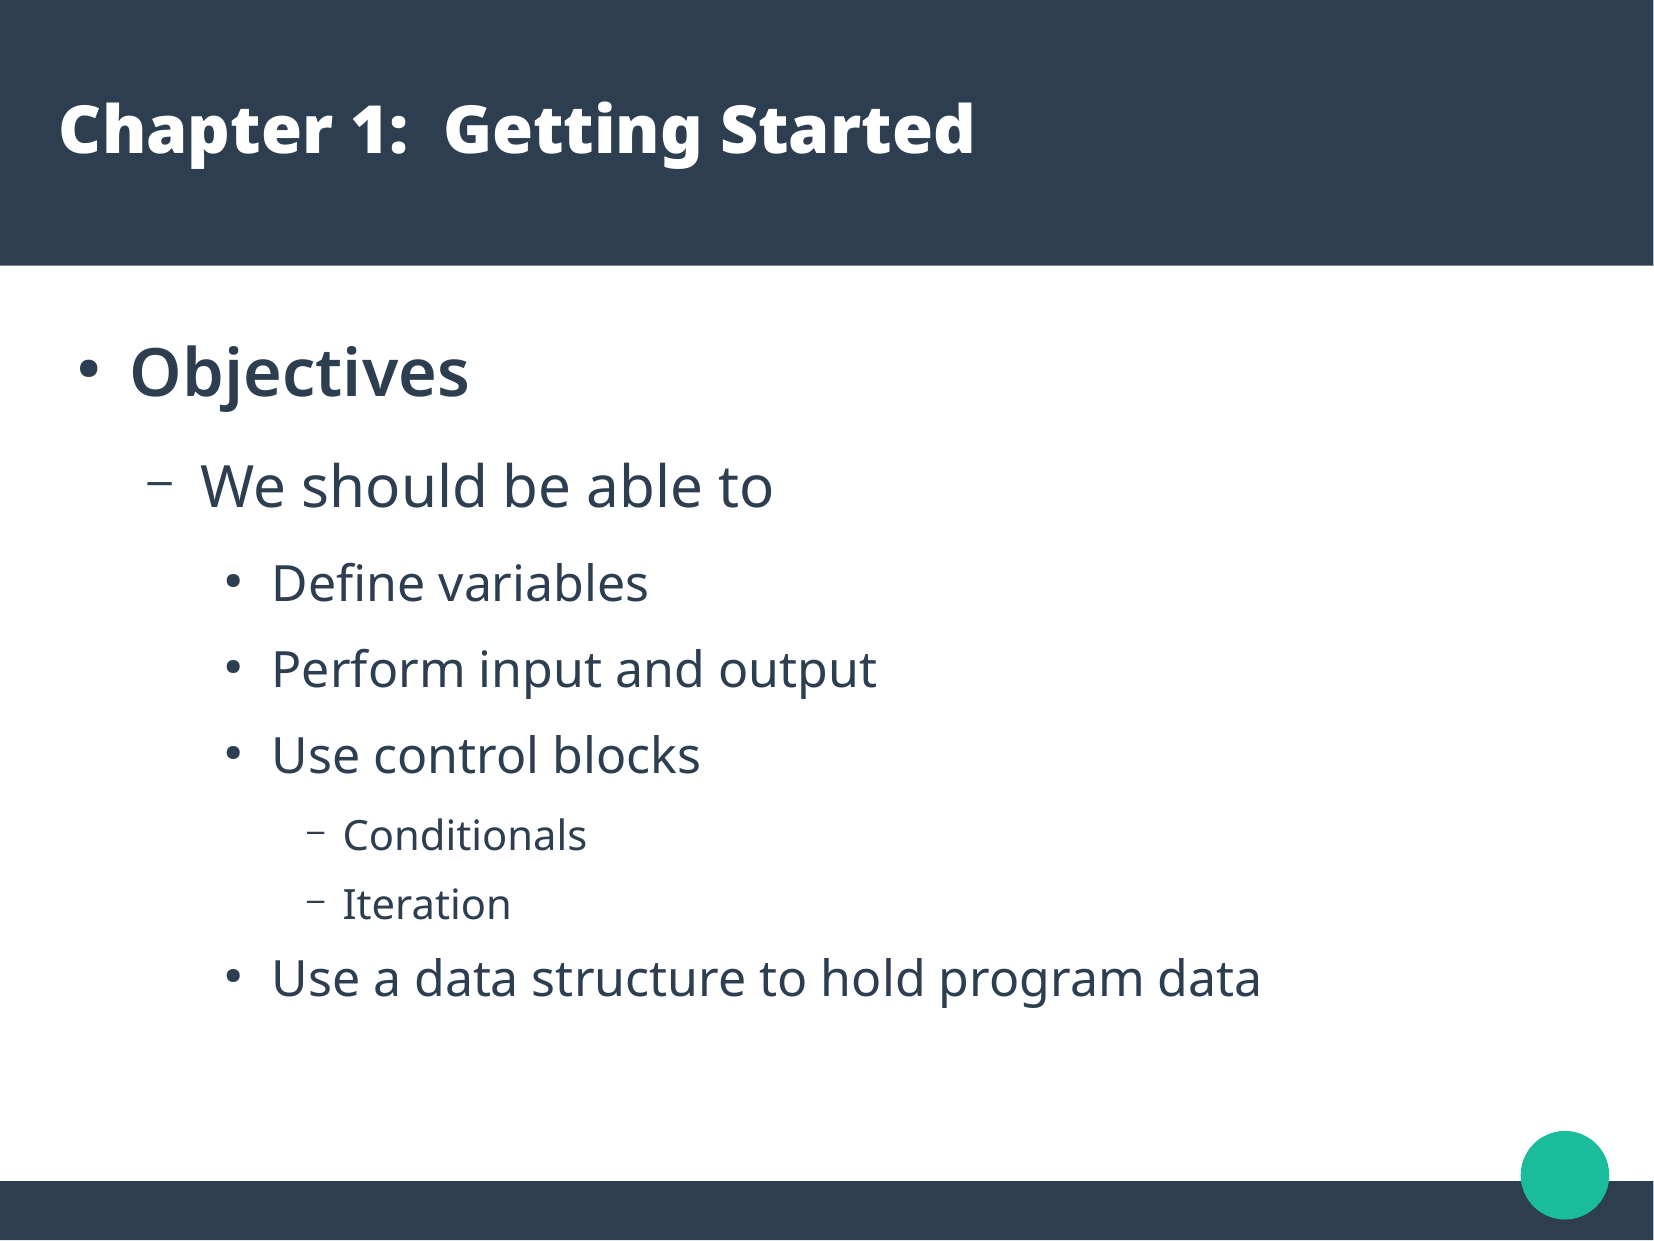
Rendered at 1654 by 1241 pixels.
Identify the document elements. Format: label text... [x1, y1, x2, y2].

title Chapter 1: Getting Started [59, 49, 1595, 207]
list Objectives We should be able to Define variables Perform input and output Use control blocks Conditionals Iteration Use a data structure to hold program data [59, 324, 1595, 1152]
